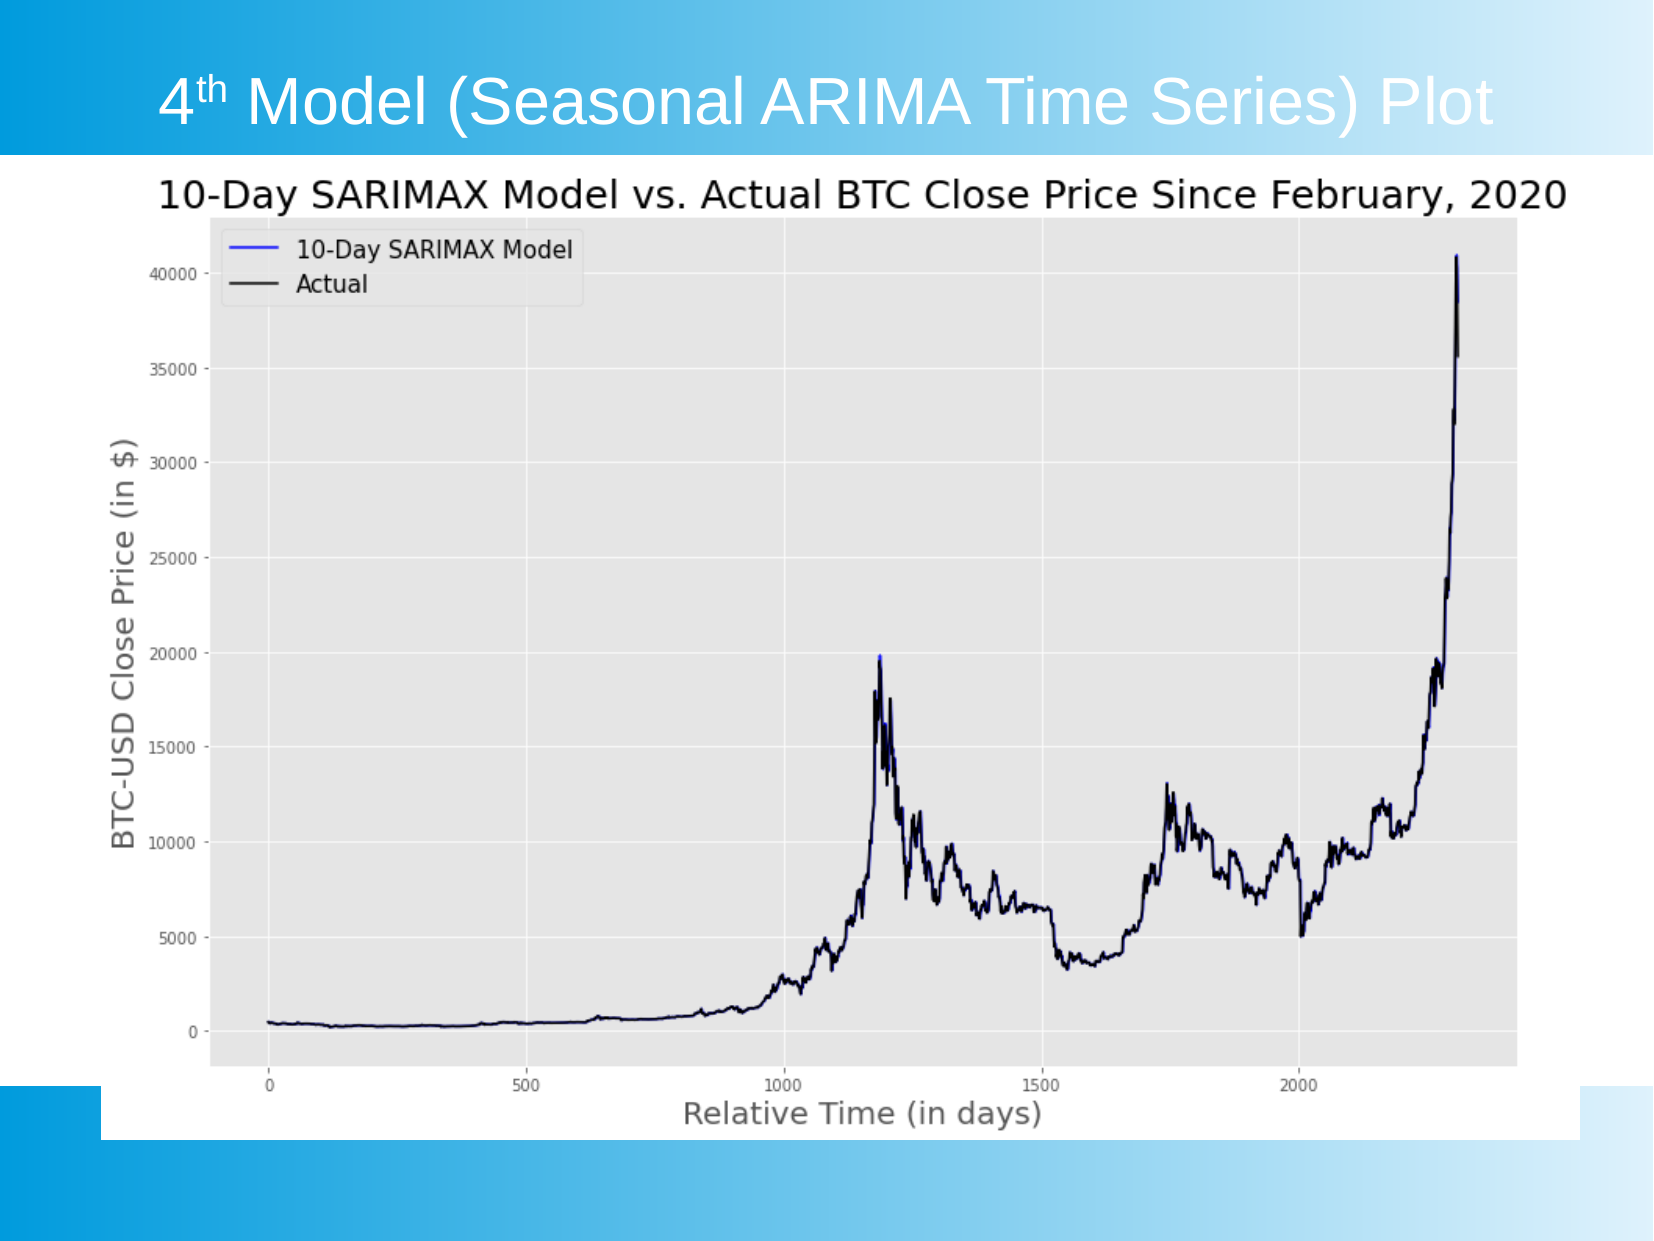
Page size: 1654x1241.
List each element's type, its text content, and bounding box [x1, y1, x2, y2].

title 4th Model (Seasonal ARIMA Time Series) Plot [82, 48, 1571, 155]
picture [101, 168, 1580, 1241]
